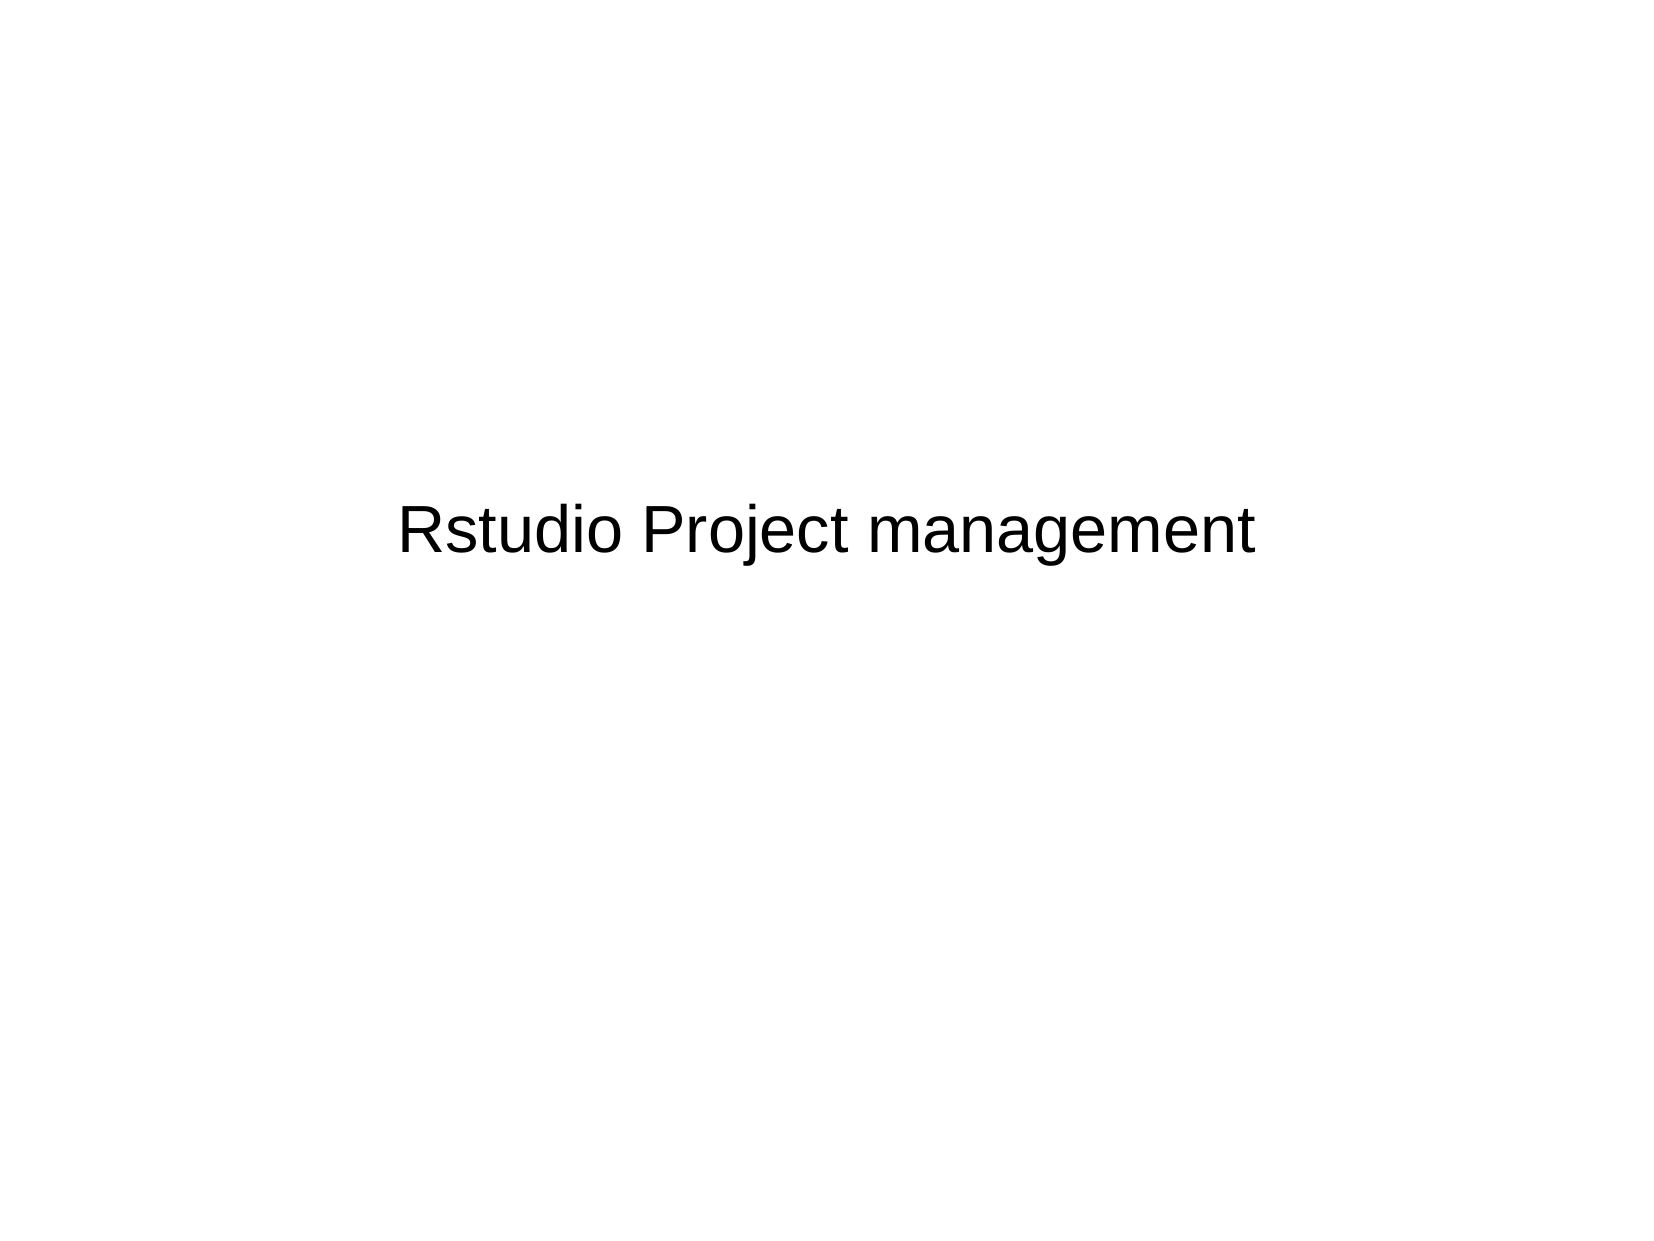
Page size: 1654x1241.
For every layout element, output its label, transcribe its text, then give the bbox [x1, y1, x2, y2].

subtitle Rstudio Project management [82, 49, 1571, 1010]
